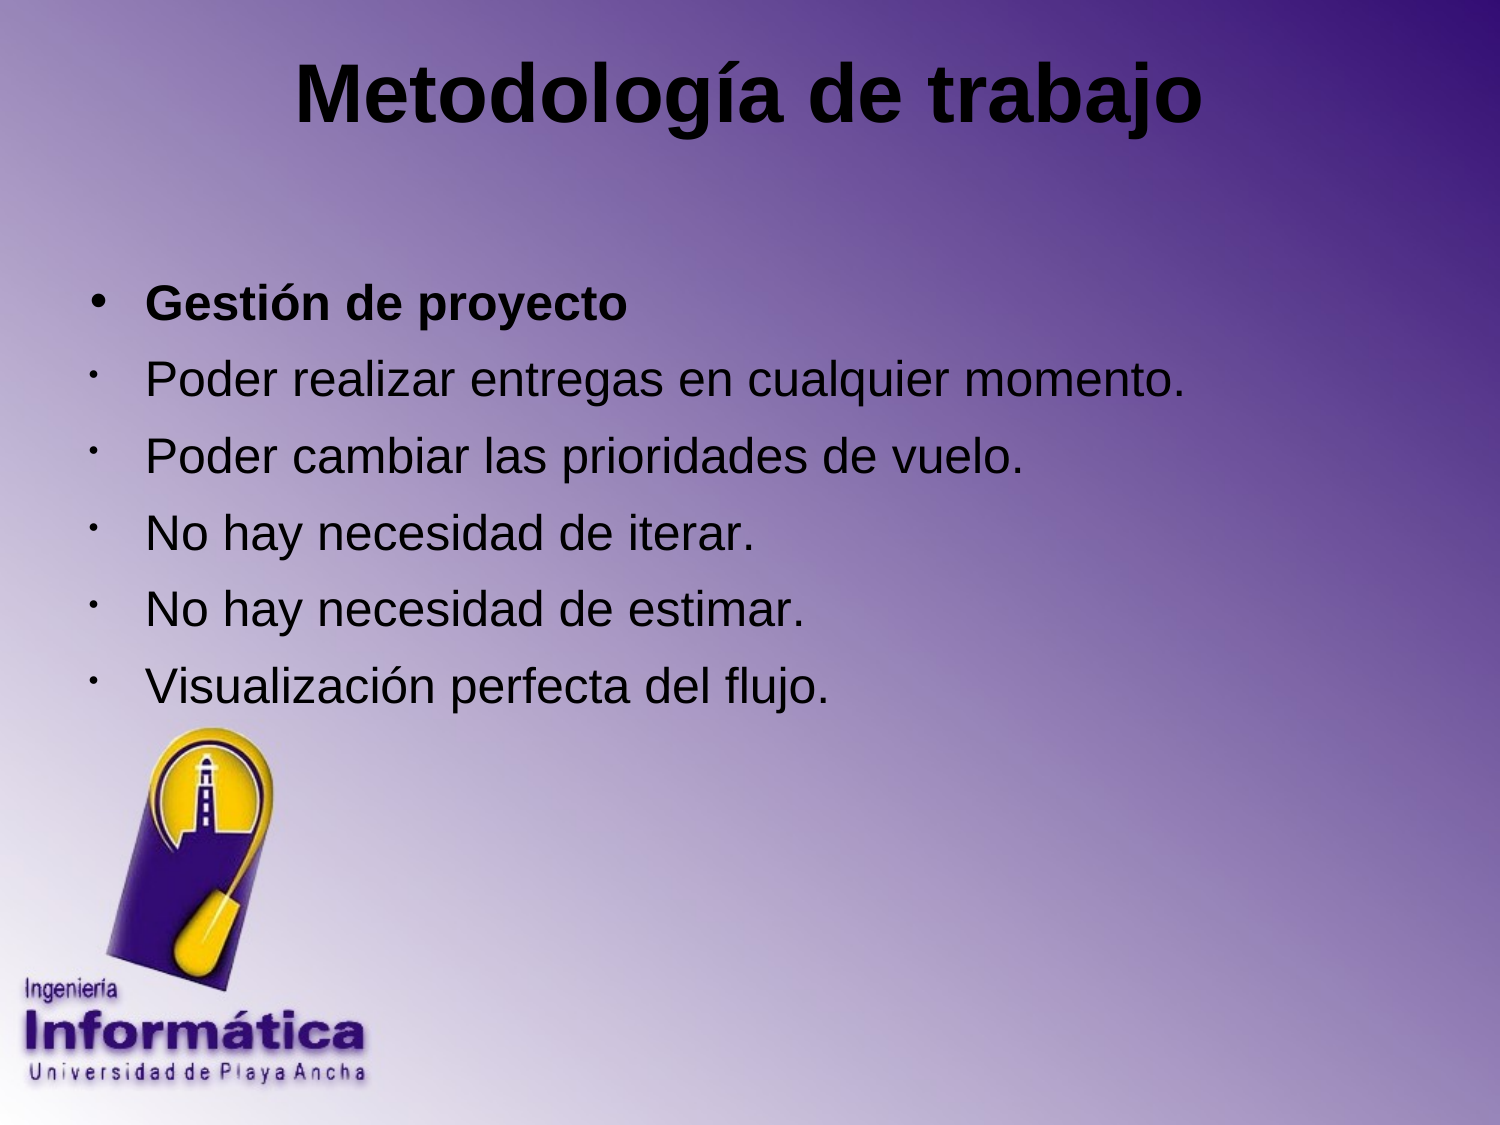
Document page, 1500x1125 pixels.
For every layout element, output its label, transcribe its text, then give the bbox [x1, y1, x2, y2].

picture [0, 0, 1500, 1125]
list Gestión de proyecto Poder realizar entregas en cualquier momento. Poder cambiar las prioridades de vuelo. No hay necesidad de iterar. No hay necesidad de estimar. Visualización perfecta del flujo. [75, 262, 1426, 1005]
title Metodología de trabajo [75, 31, 1426, 247]
